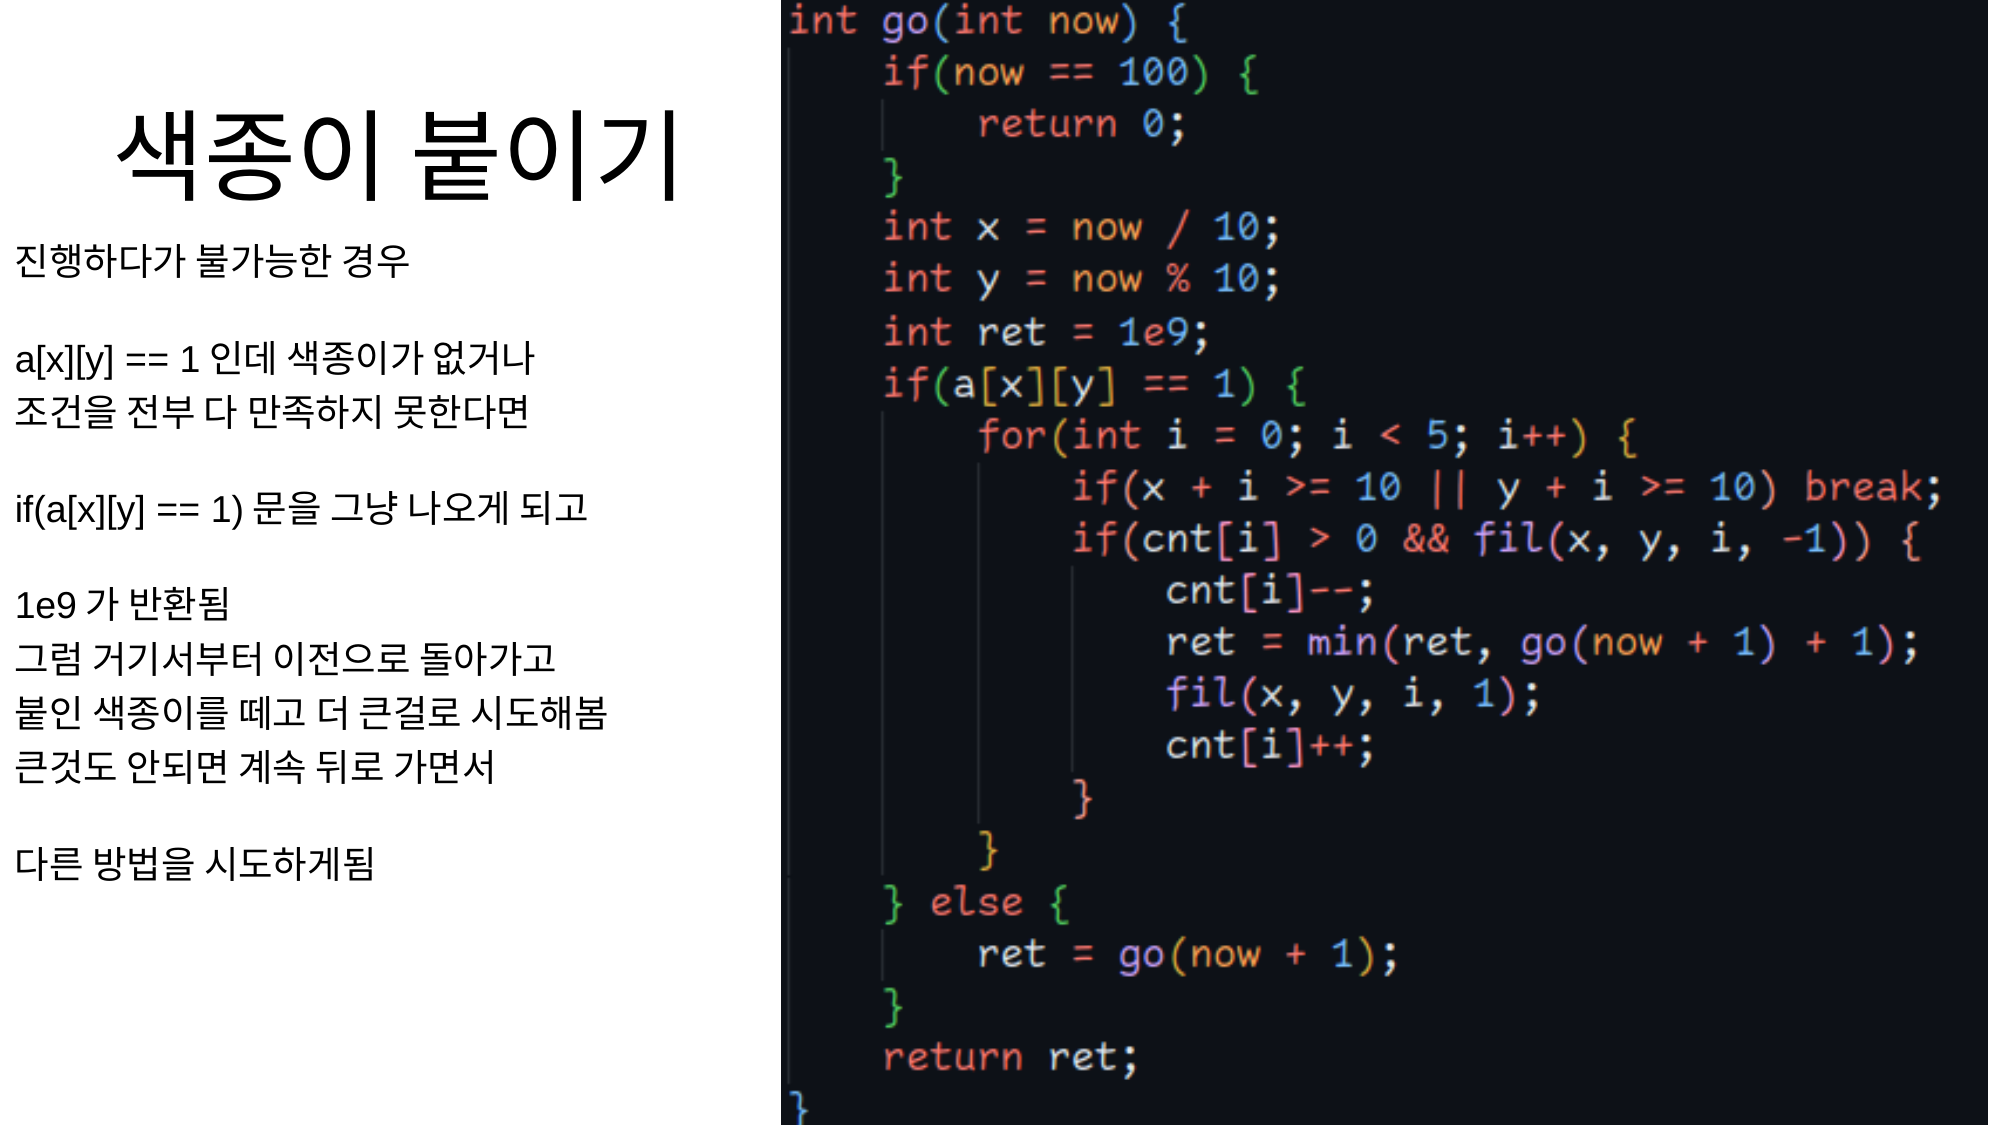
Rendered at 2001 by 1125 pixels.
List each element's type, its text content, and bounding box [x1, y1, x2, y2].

text_box 진행하다가 불가능한 경우 a[x][y] == 1인데 색종이가 없거나 조건을 전부 다 만족하지 못한다면 if(a[x][y] == 1)문을 그냥 나오게 되고 1e9가 반환됨 그럼 거기서부터 이전으로 돌아가고 붙인 색종이를 떼고 더 큰걸로 시도해봄 큰것도 안되면 계속 뒤로 가면서 다른 방법을 시도하게됨 [0, 224, 751, 993]
title 색종이 붙이기 [112, 75, 781, 225]
picture [781, 0, 1988, 1125]
